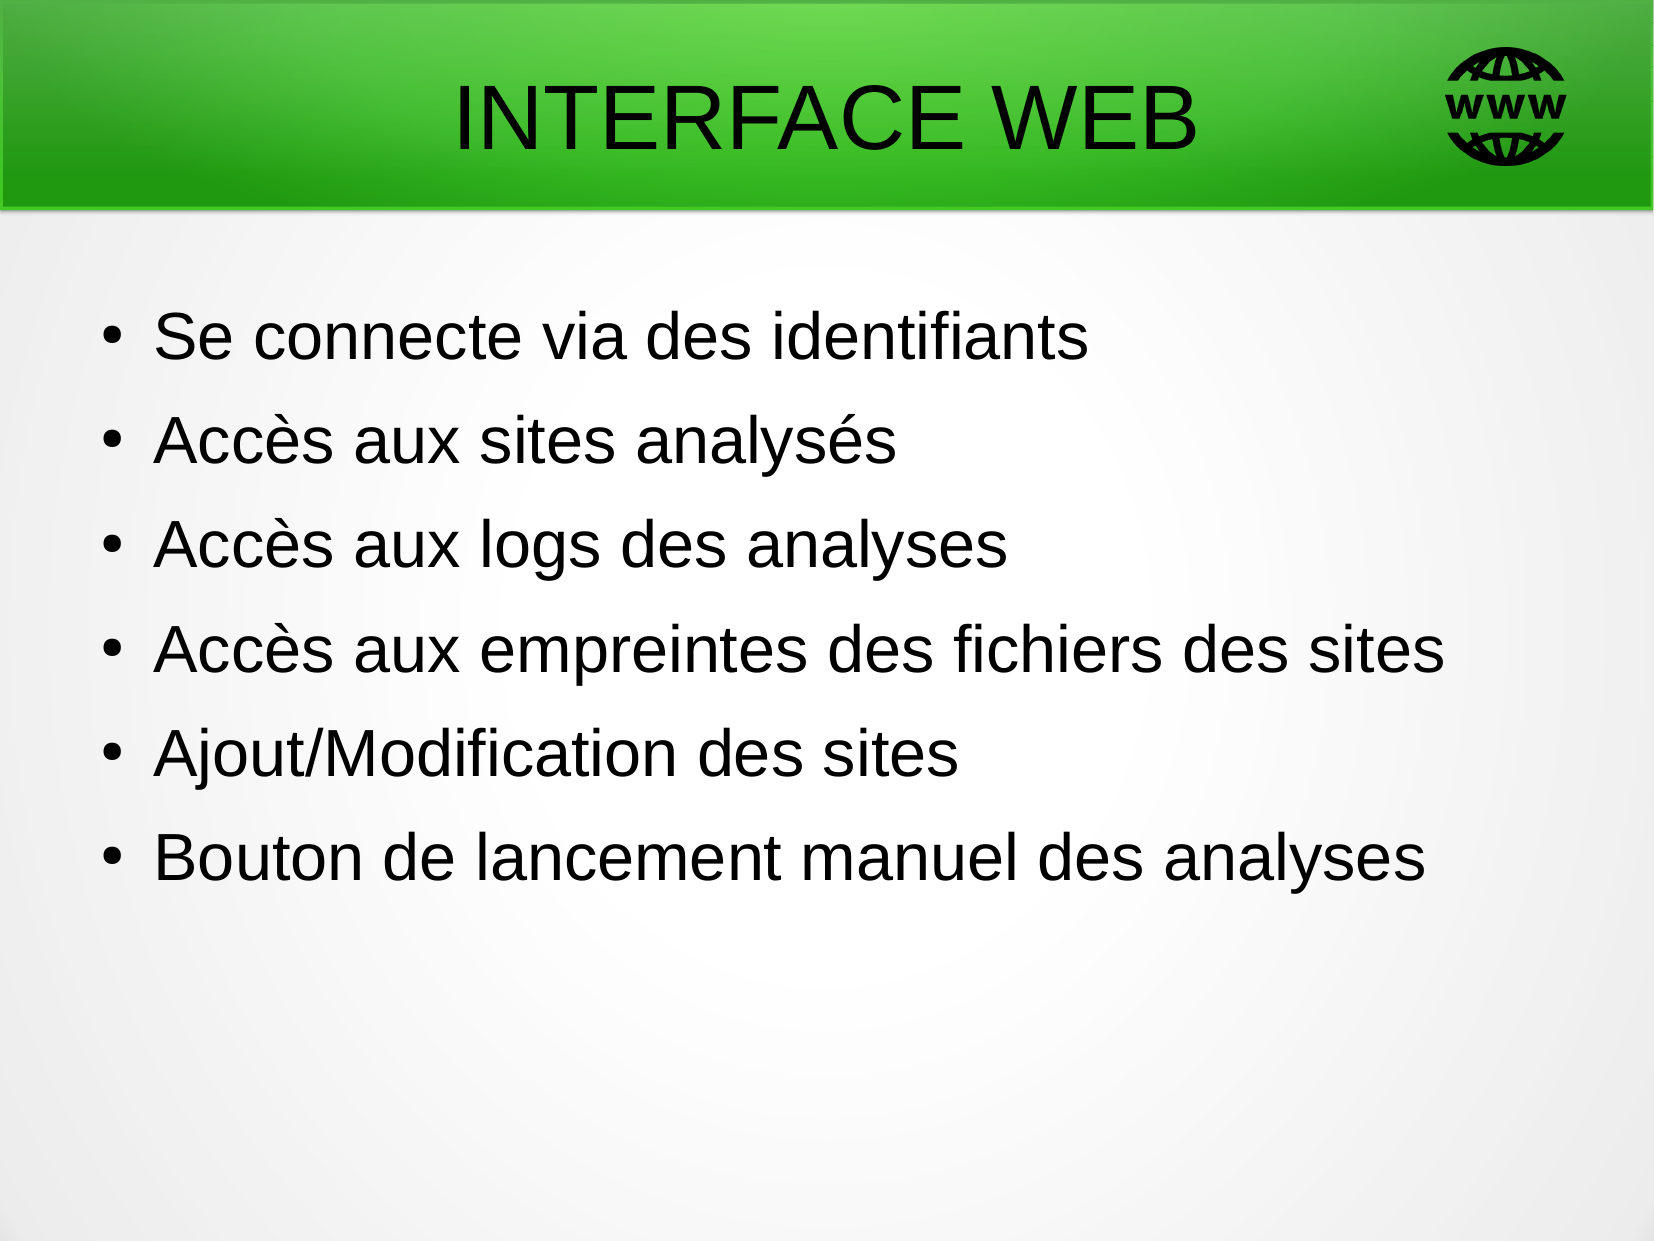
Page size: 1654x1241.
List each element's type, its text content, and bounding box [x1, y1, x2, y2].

title INTERFACE WEB [82, 47, 1571, 189]
picture [1440, 47, 1571, 166]
list Se connecte via des identifiants Accès aux sites analysés Accès aux logs des analyses Accès aux empreintes des fichiers des sites Ajout/Modification des sites Bouton de lancement manuel des analyses [82, 299, 1571, 1019]
